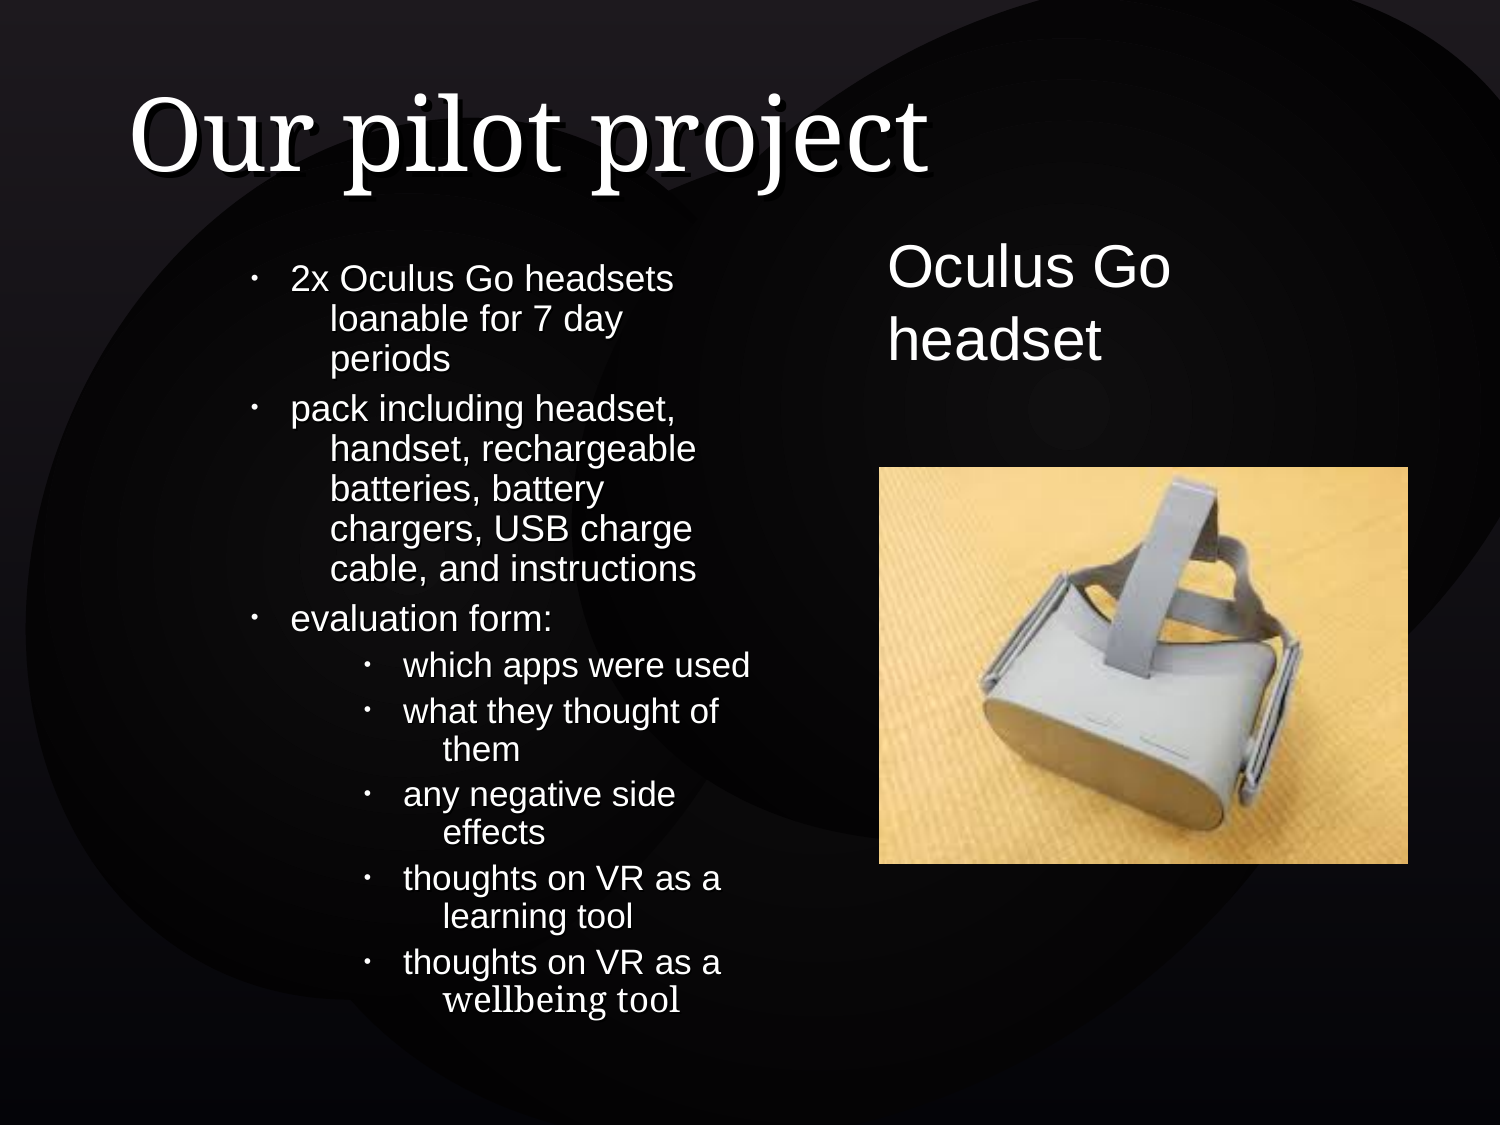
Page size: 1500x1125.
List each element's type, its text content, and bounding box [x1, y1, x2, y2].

text_box Oculus Go headset [872, 219, 1416, 382]
title Our pilot project [112, 49, 1350, 200]
picture [879, 468, 1408, 864]
list 2x Oculus Go headsets loanable for 7 day periods pack including headset, handset, rechargeable batteries, battery chargers, USB charge cable, and instructions evaluation form: which apps were used what they thought of them any negative side effects thoughts on VR as a learning tool thoughts on VR as a wellbeing tool [230, 235, 768, 1045]
